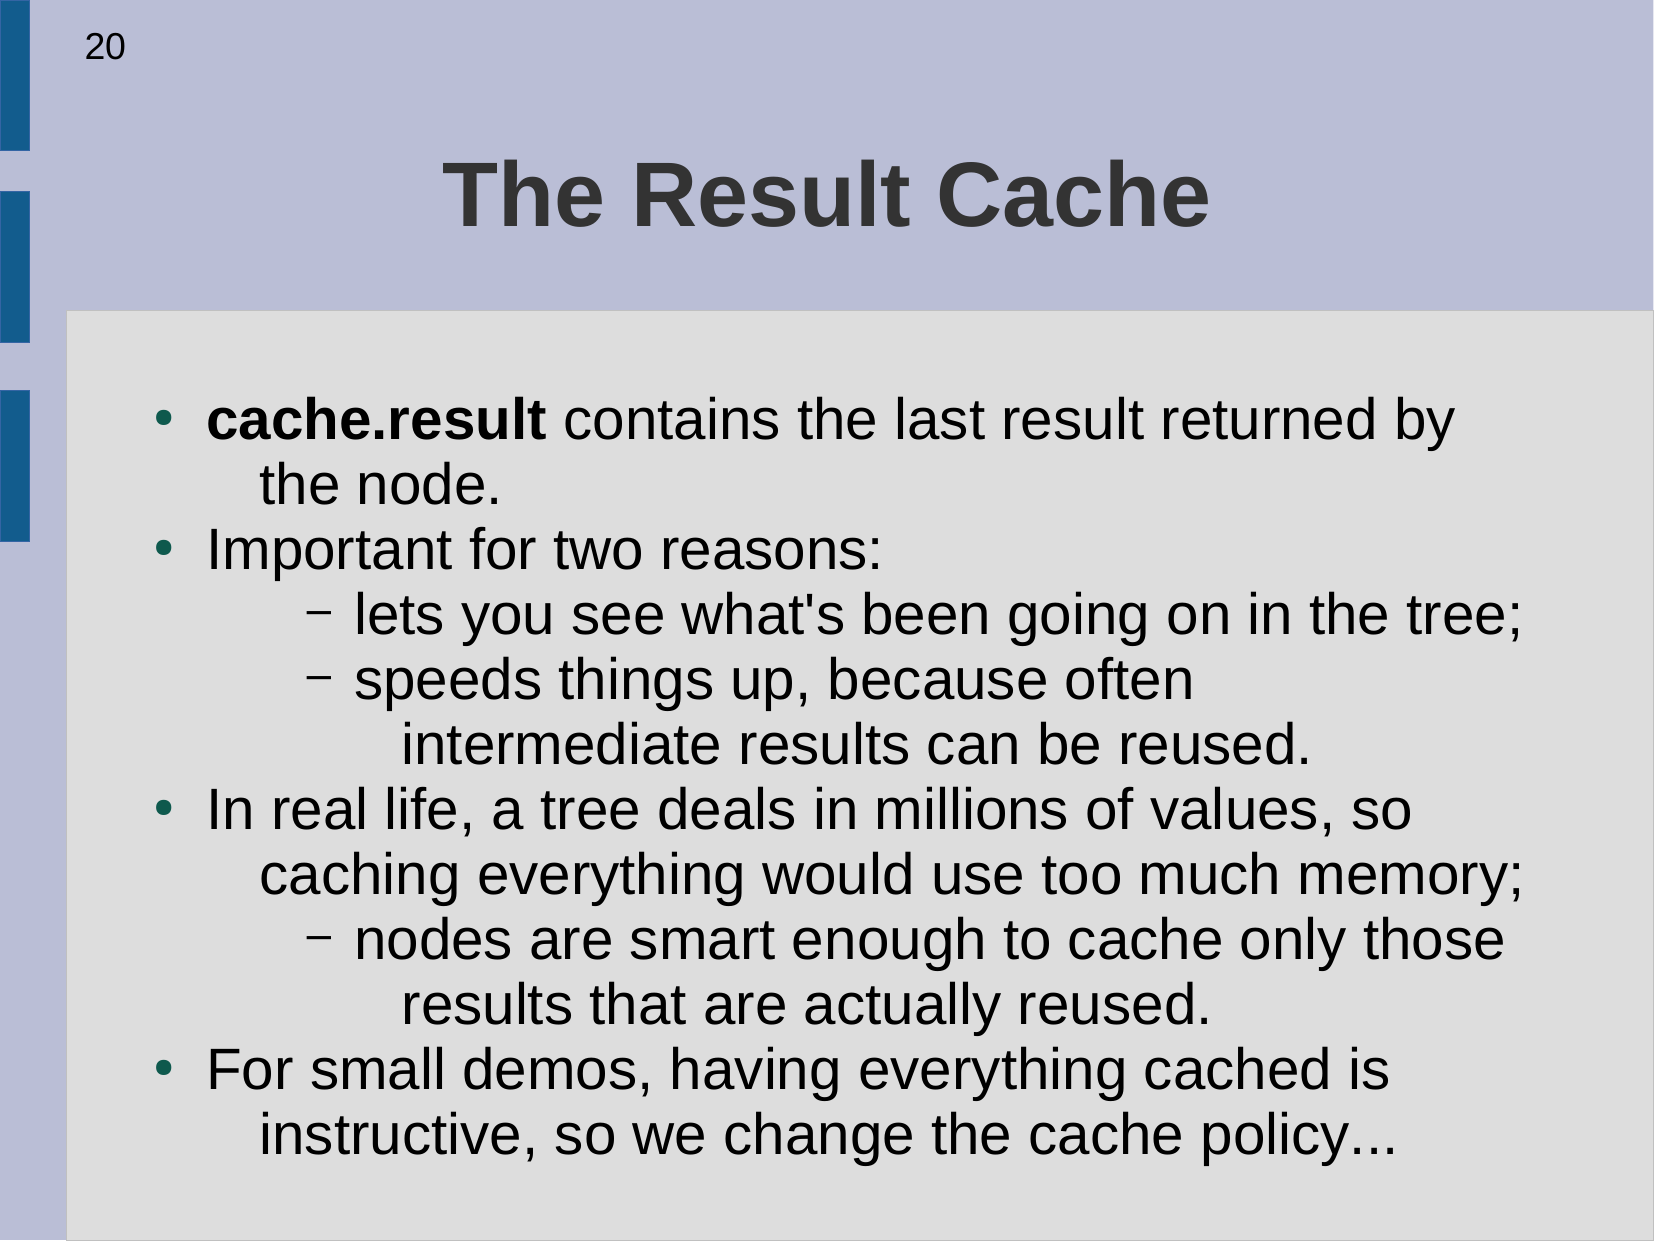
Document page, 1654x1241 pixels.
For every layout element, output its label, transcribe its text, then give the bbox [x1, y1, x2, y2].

text_box <number> [108, 18, 232, 92]
title The Result Cache [121, 91, 1534, 299]
list cache.result contains the last result returned by the node. Important for two reasons: lets you see what's been going on in the tree; speeds things up, because often intermediate results can be reused. In real life, a tree deals in millions of values, so caching everything would use too much memory; nodes are smart enough to cache only those results that are actually reused. For small demos, having everything cached is instructive, so we change the cache policy... [117, 386, 1531, 1167]
